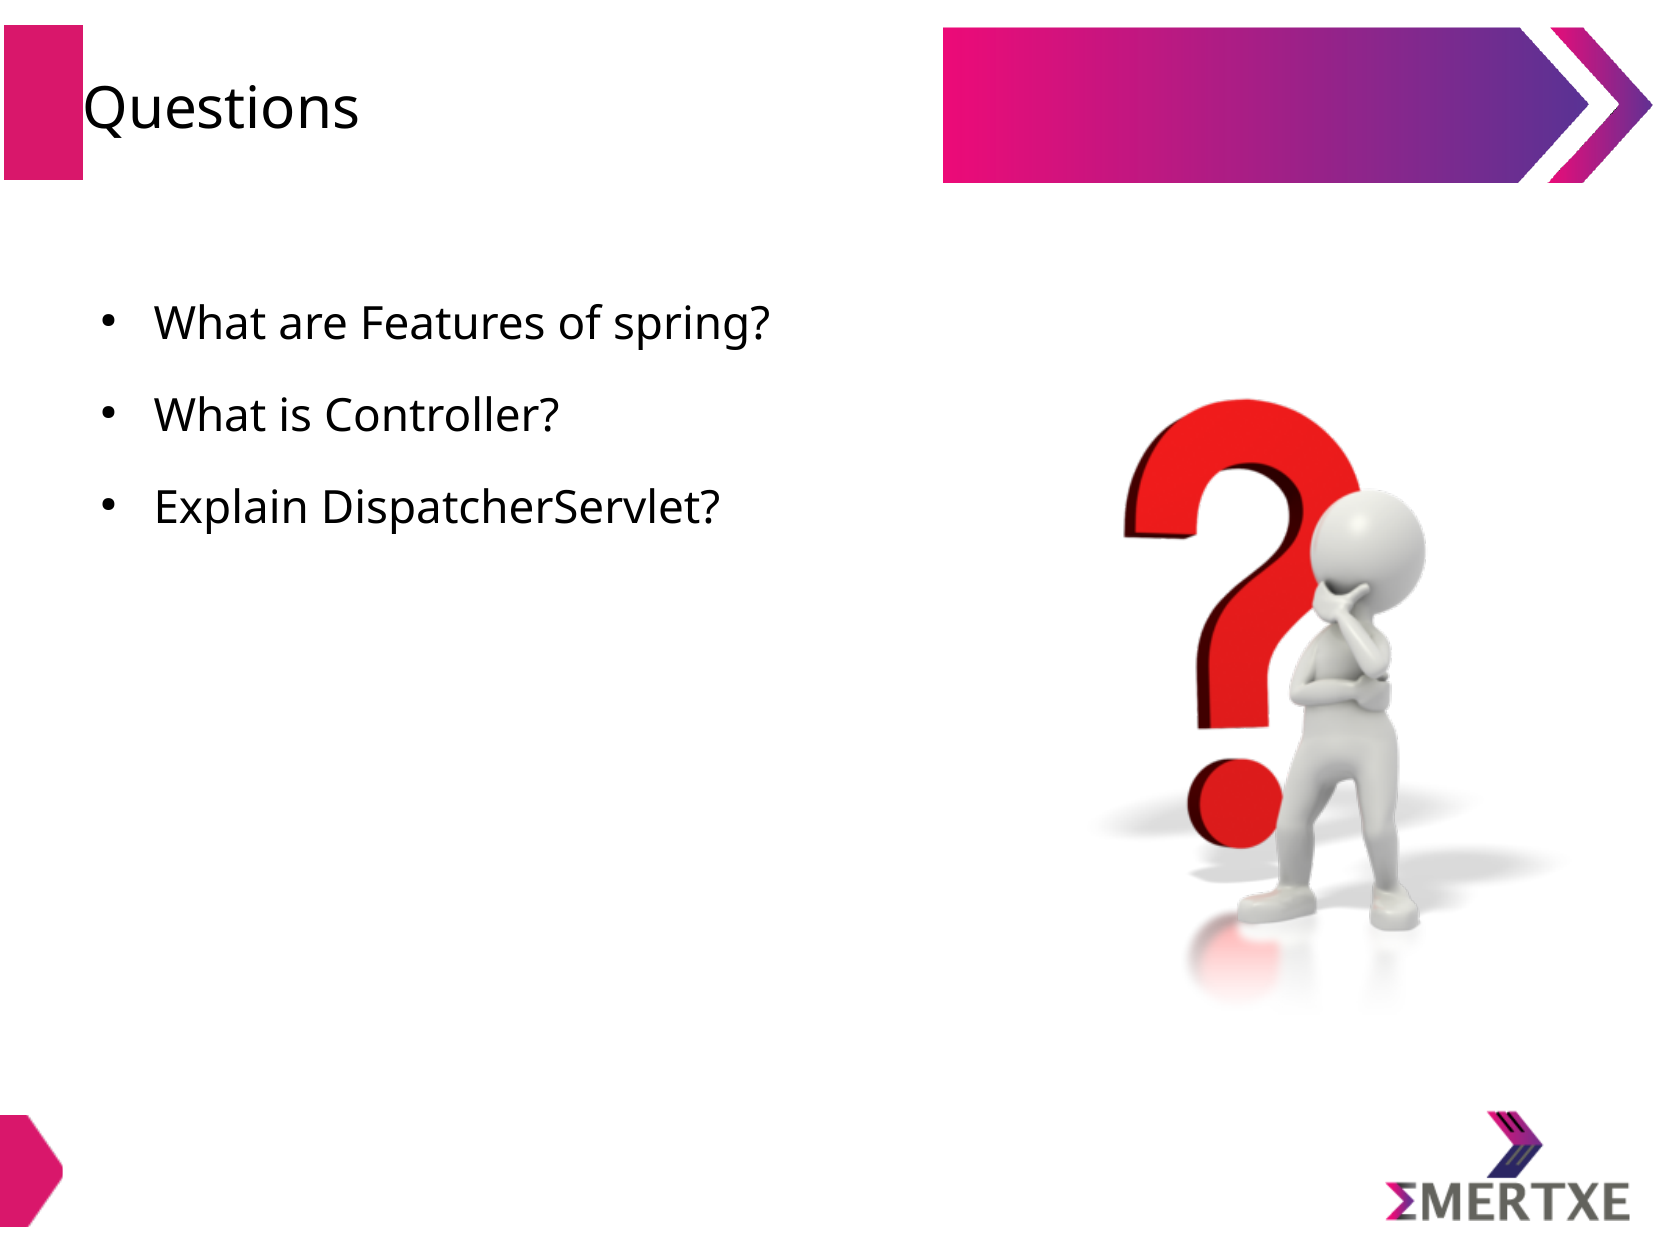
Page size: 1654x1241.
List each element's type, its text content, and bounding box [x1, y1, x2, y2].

title Questions [82, 2, 1571, 210]
list What are Features of spring? What is Controller? Explain DispatcherServlet? [82, 290, 1571, 1010]
picture [1571, 27, 1653, 183]
picture [1058, 389, 1606, 1015]
picture [1385, 1107, 1631, 1221]
